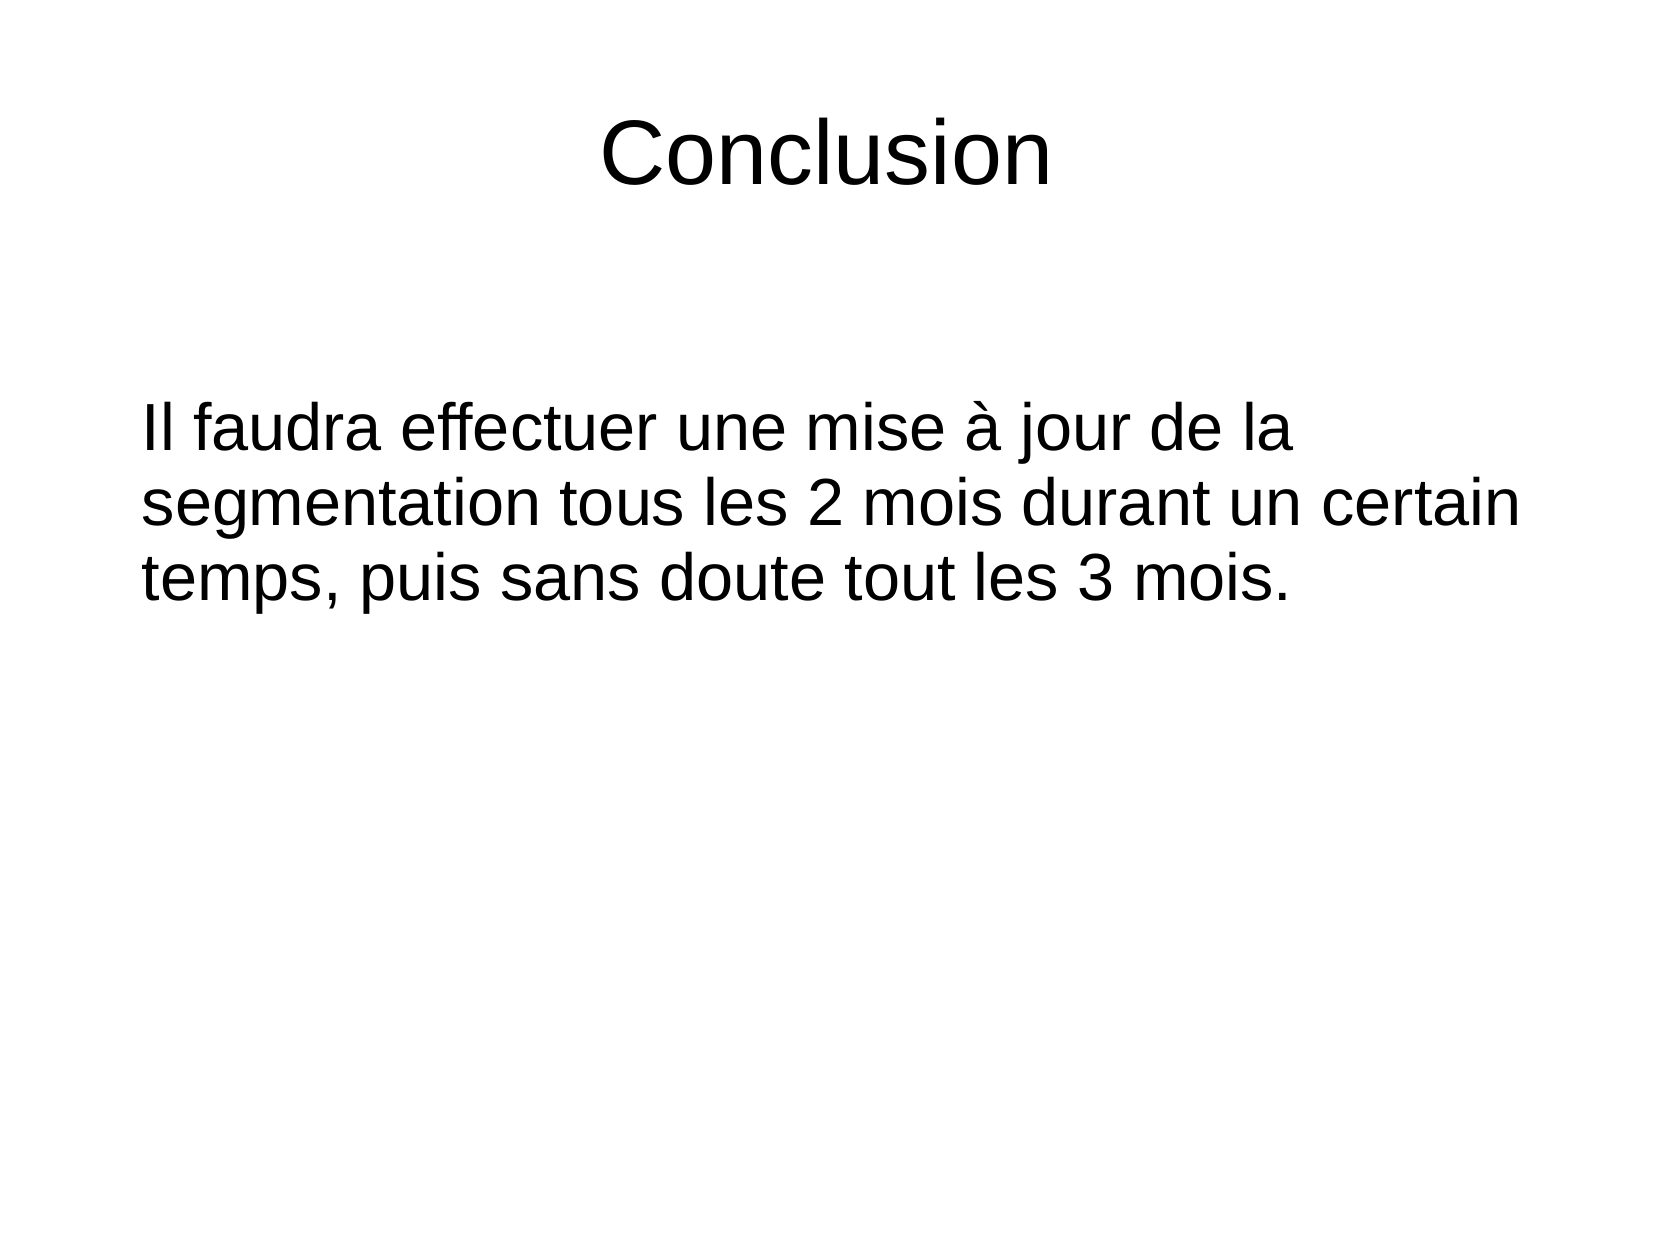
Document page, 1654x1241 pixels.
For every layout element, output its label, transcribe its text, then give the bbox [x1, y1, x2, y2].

title Conclusion [82, 49, 1571, 257]
list Il faudra effectuer une mise à jour de la segmentation tous les 2 mois durant un certain temps, puis sans doute tout les 3 mois. [70, 390, 1571, 1209]
